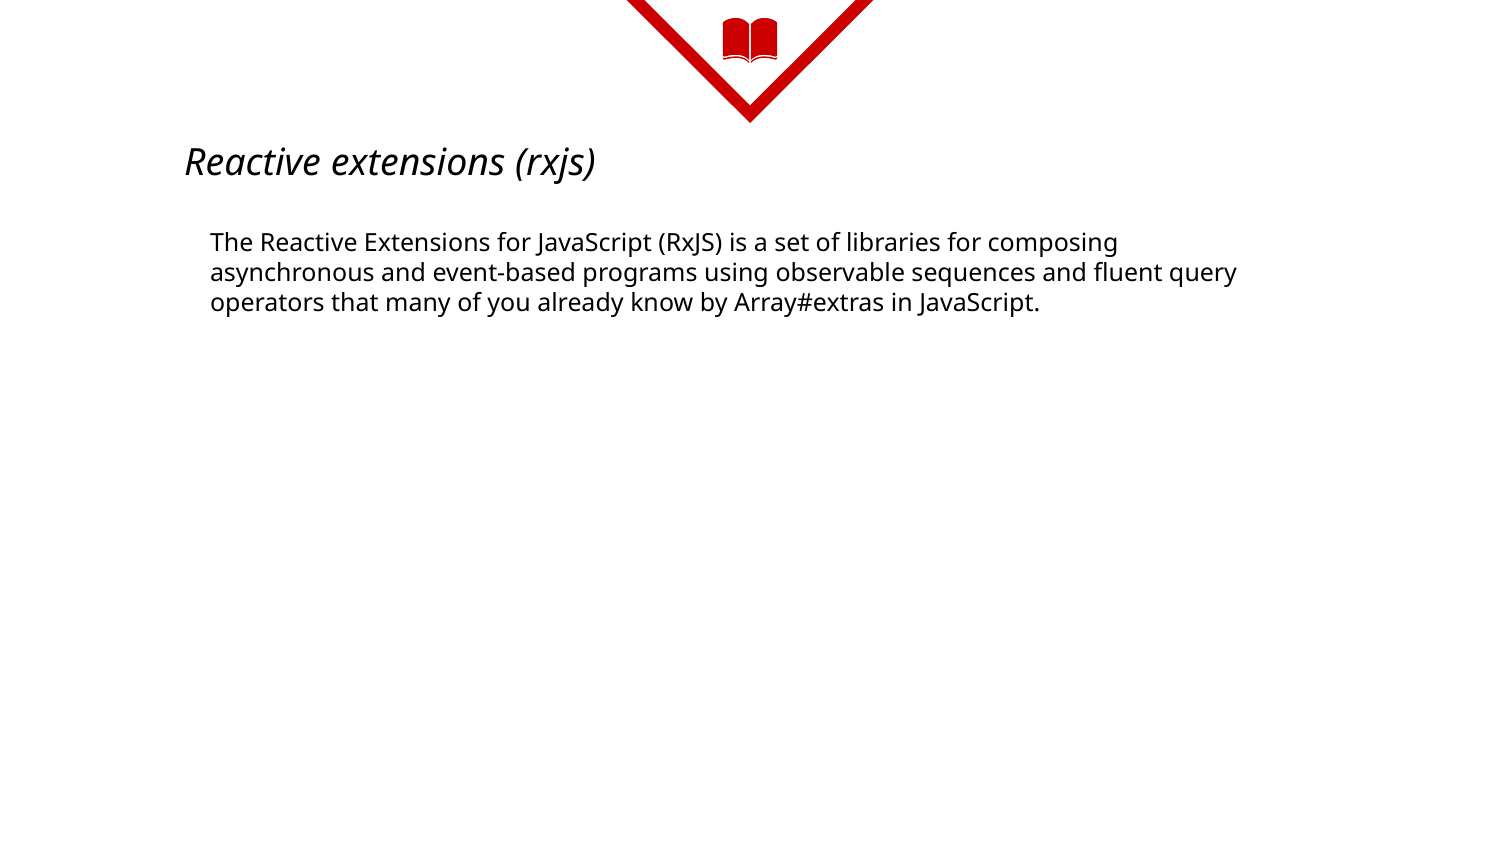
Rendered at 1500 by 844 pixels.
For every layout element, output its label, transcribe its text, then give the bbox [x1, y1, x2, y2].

list The Reactive Extensions for JavaScript (RxJS) is a set of libraries for composing asynchronous and event-based programs using observable sequences and fluent query operators that many of you already know by Array#extras in JavaScript. [195, 211, 1304, 348]
title Reactive extensions (rxjs) [169, 123, 1331, 212]
text_box [722, 18, 778, 64]
